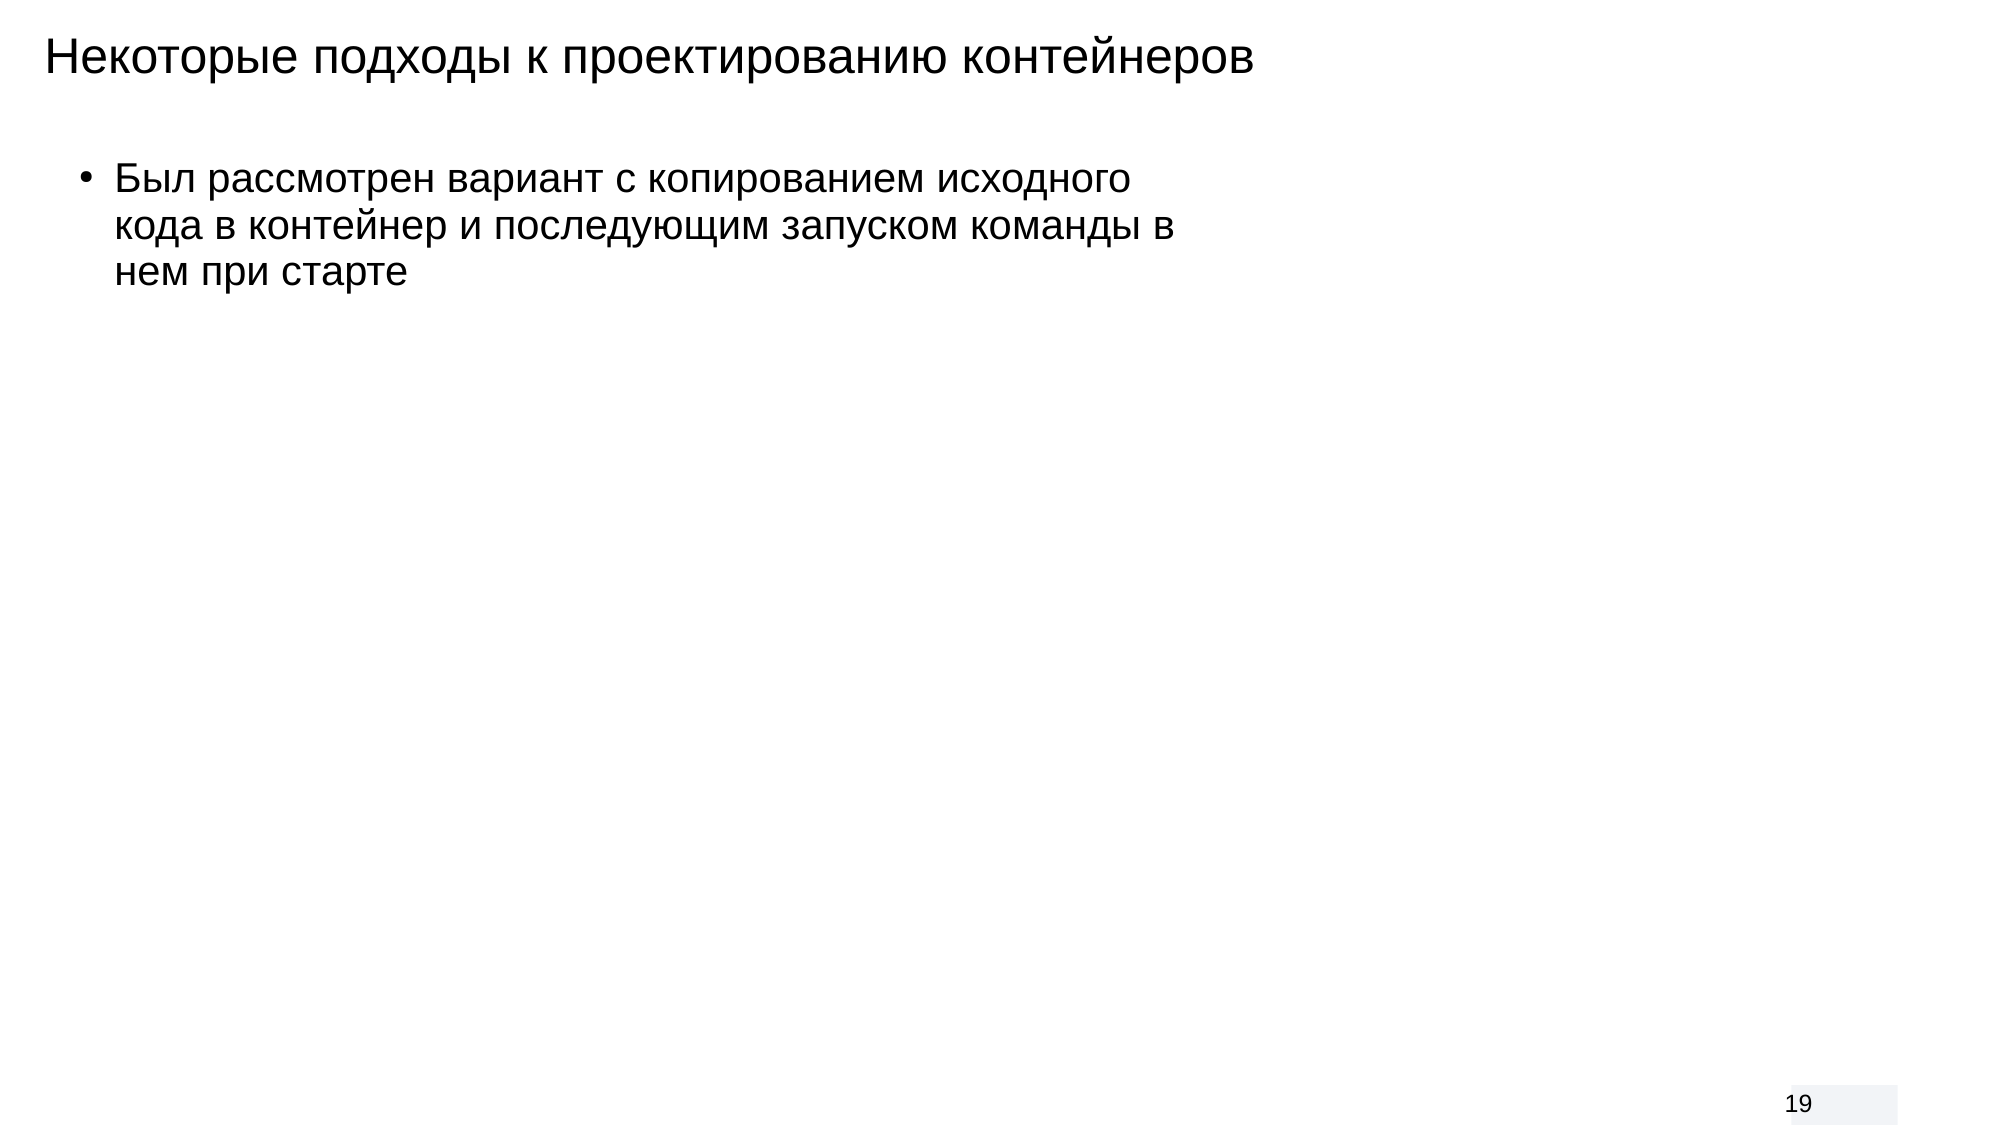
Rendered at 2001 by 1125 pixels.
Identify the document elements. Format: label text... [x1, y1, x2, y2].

text_box Был рассмотрен вариант с копированием исходного кода в контейнер и последующим запуском команды в нем при старте [64, 147, 1211, 395]
text_box Некоторые подходы к проектированию контейнеров [29, 21, 1595, 92]
text_box <number> [1769, 1082, 1914, 1125]
